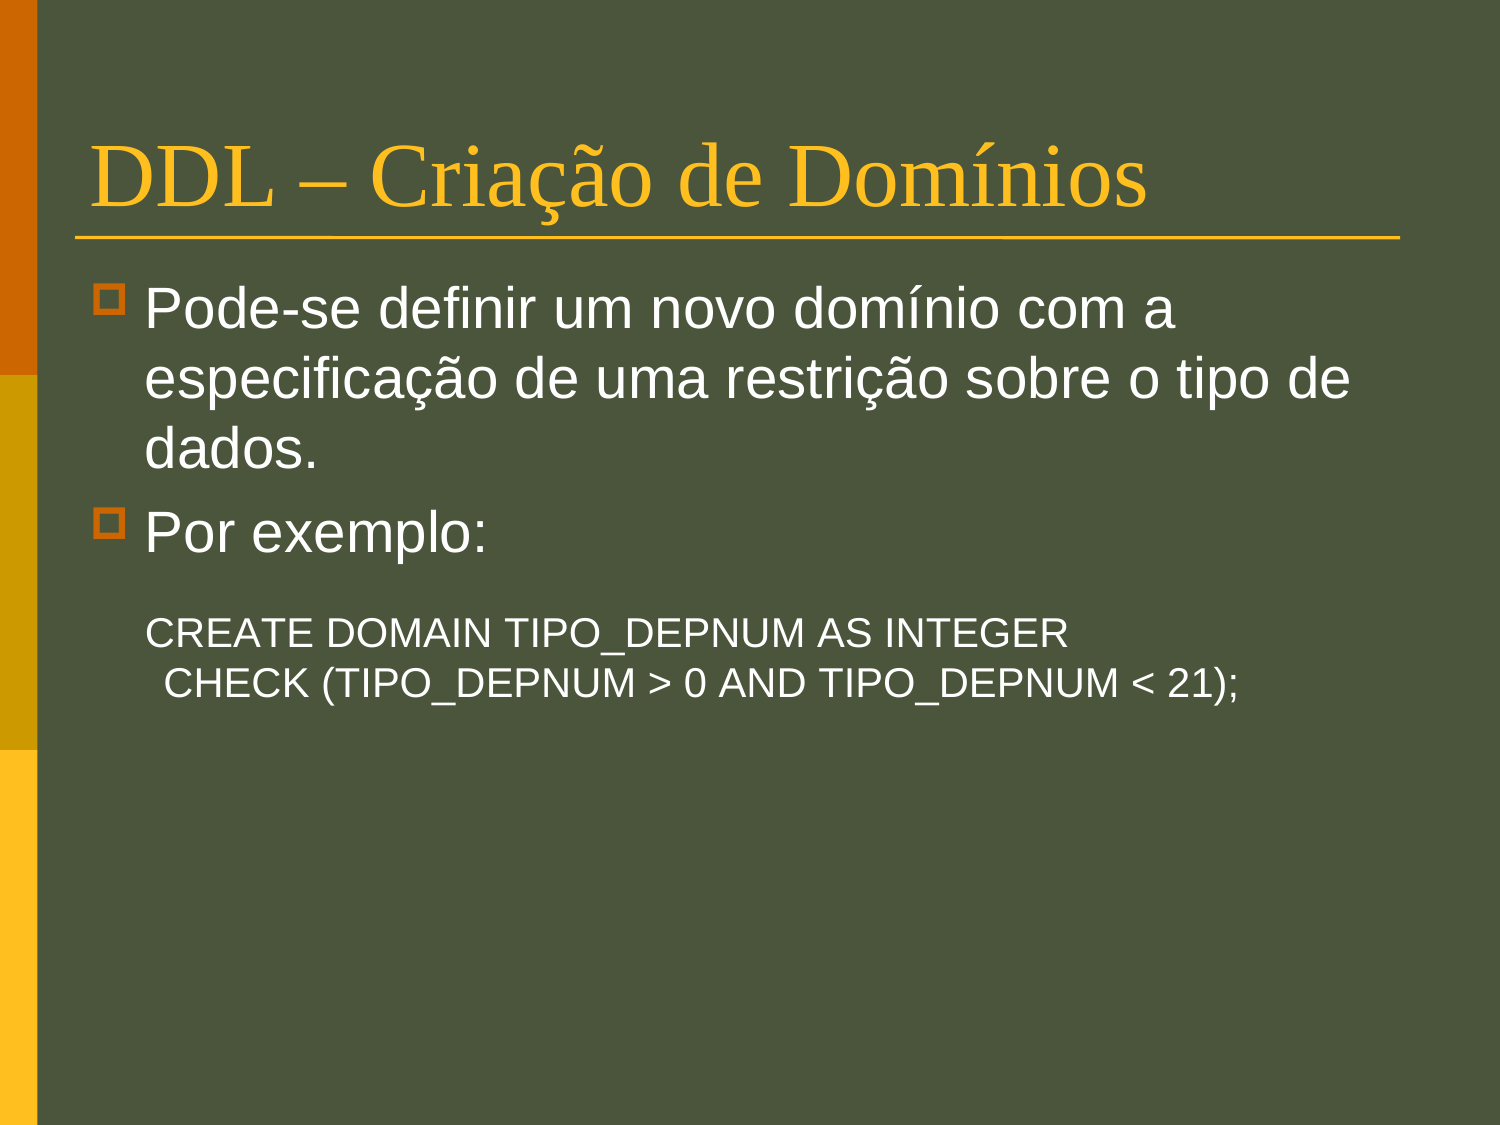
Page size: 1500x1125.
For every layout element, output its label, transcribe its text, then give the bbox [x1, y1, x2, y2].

list Pode-se definir um novo domínio com a especificação de uma restrição sobre o tipo de dados. Por exemplo: CREATE DOMAIN TIPO_DEPNUM AS INTEGER CHECK (TIPO_DEPNUM > 0 AND TIPO_DEPNUM < 21); [75, 262, 1426, 1006]
title DDL – Criação de Domínios [75, 45, 1426, 233]
